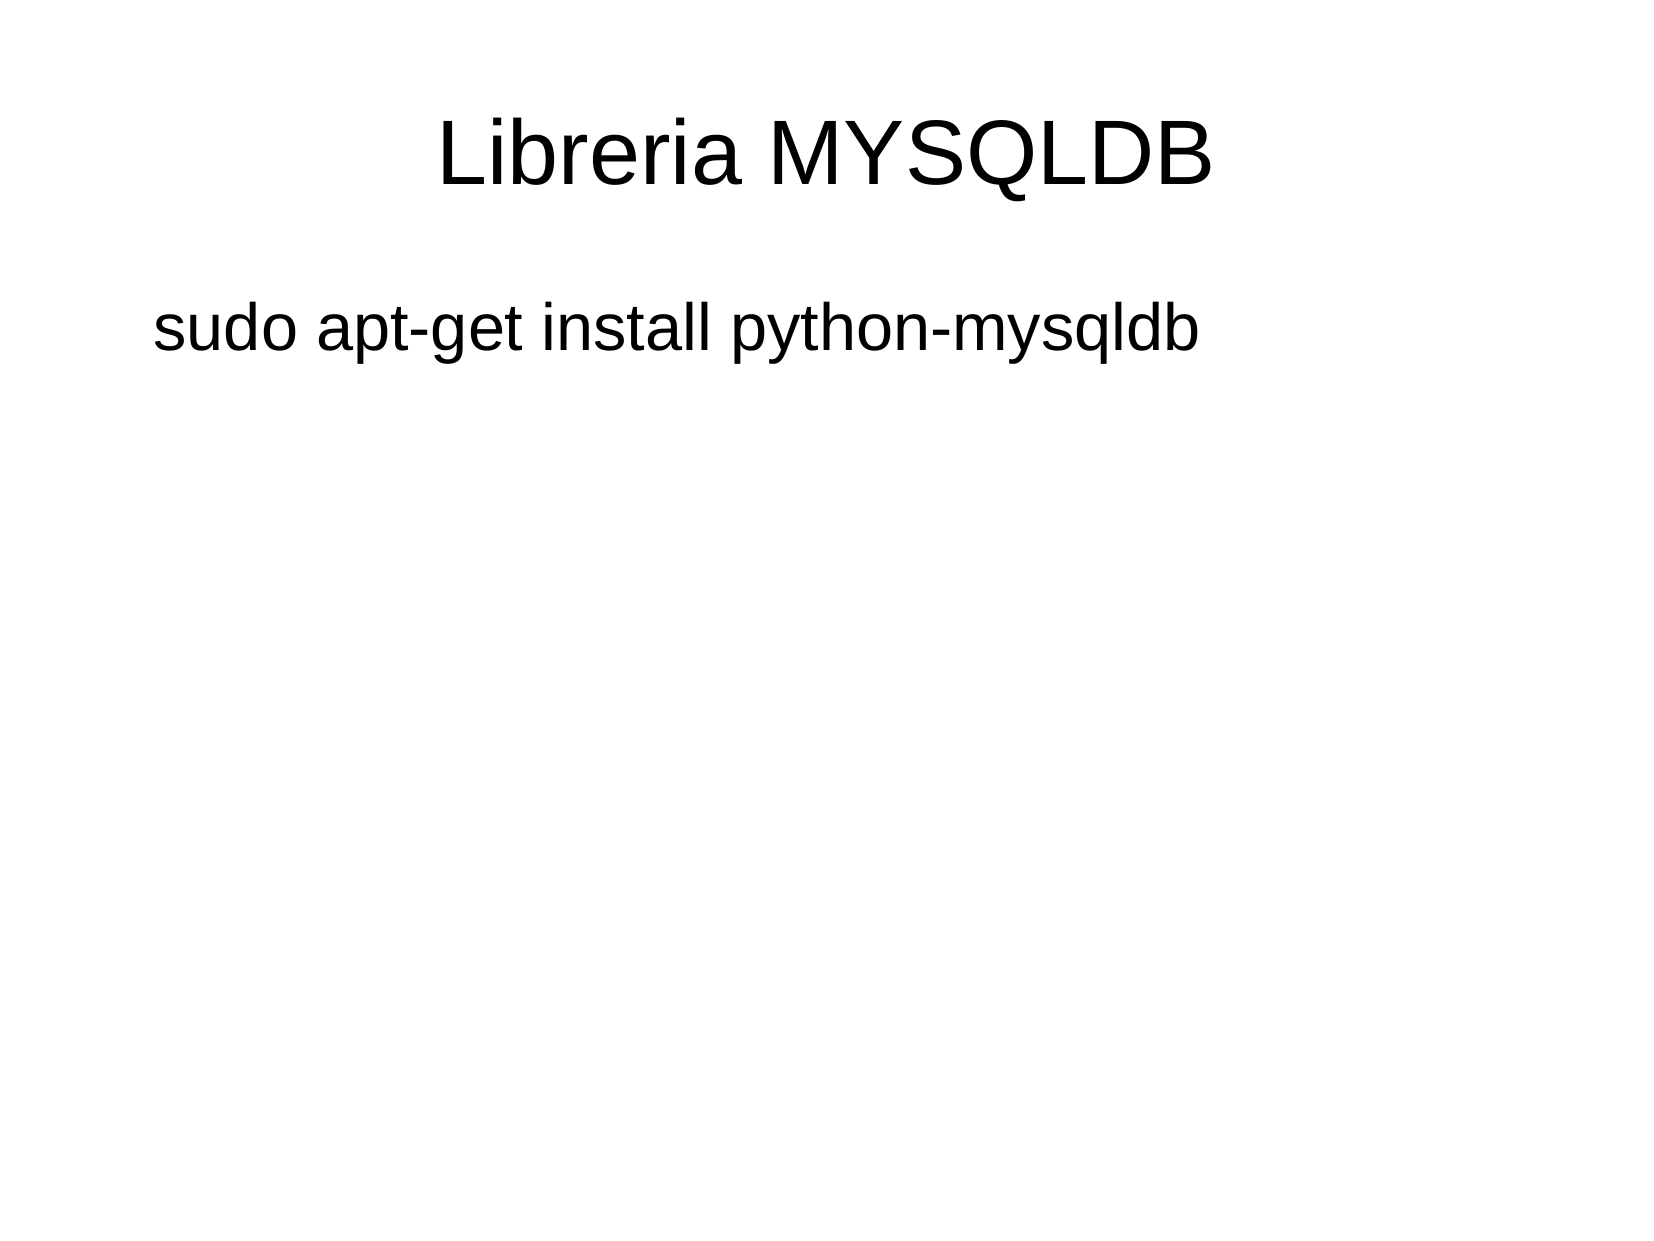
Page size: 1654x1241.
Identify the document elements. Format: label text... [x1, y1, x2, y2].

title Libreria MYSQLDB [82, 49, 1571, 257]
list sudo apt-get install python-mysqldb [82, 290, 1571, 1010]
